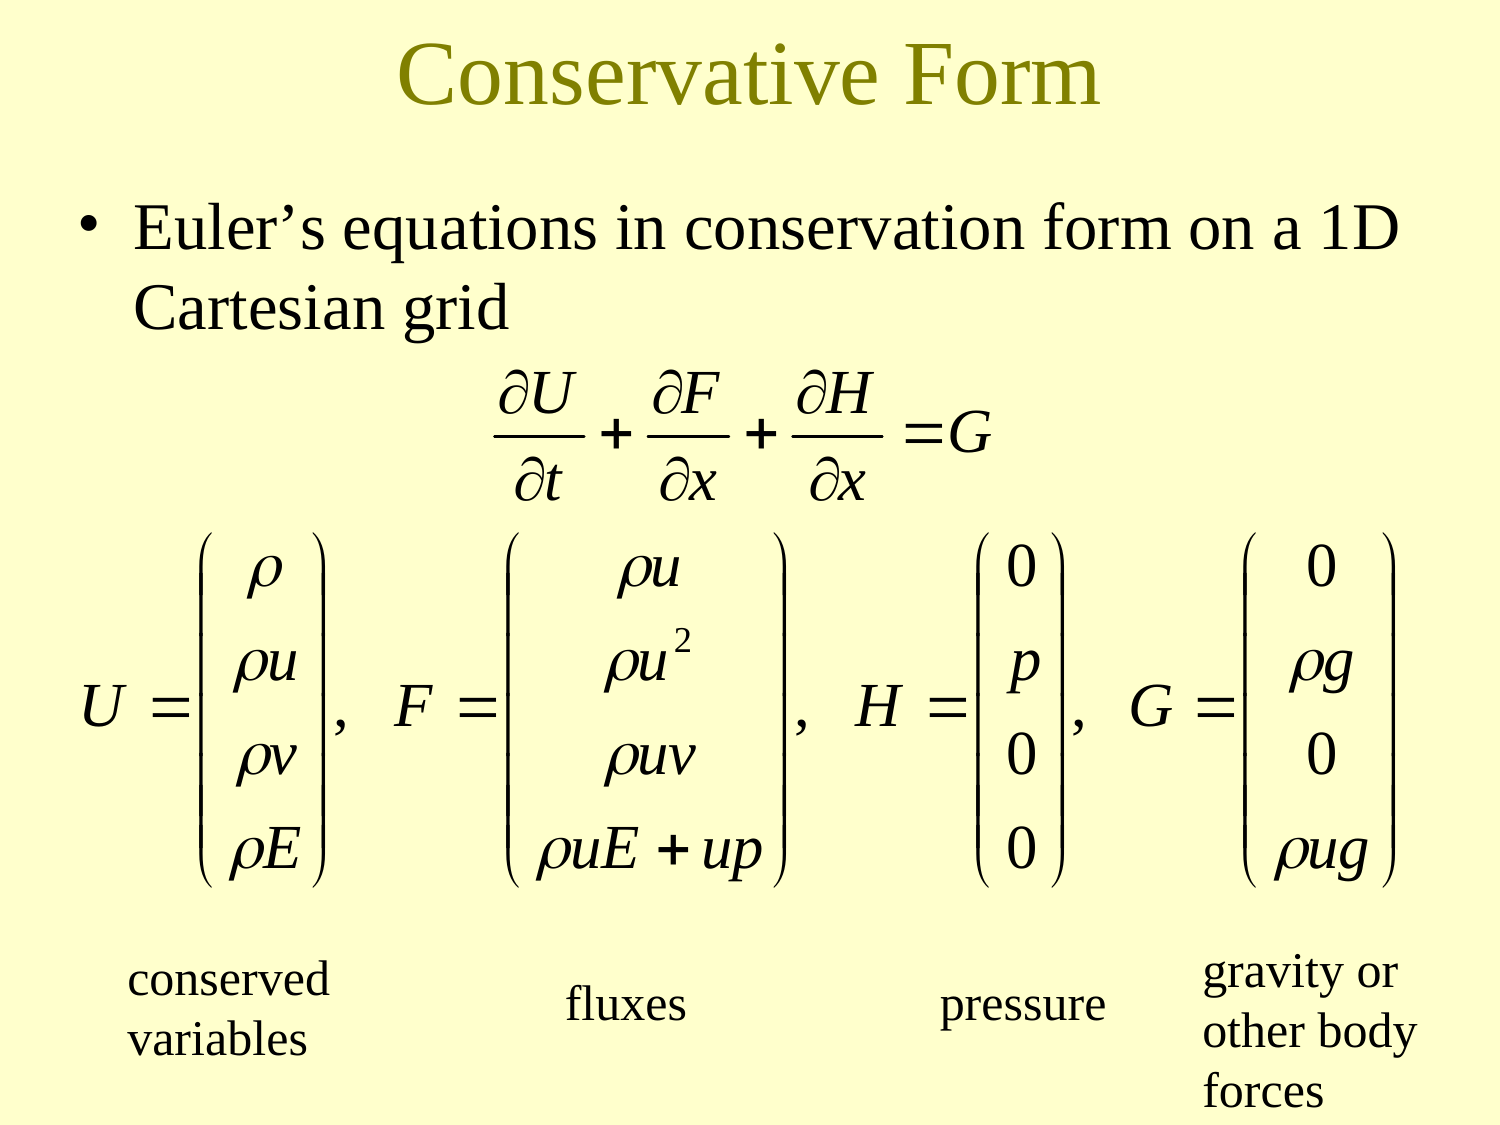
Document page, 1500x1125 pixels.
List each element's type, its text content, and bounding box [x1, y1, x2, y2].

chart [75, 350, 1413, 904]
text_box pressure [925, 962, 1122, 1038]
text_box fluxes [550, 962, 703, 1038]
title Conservative Form [112, 0, 1388, 125]
text_box conserved variables [112, 937, 346, 1073]
list Euler’s equations in conservation form on a 1D Cartesian grid [62, 174, 1426, 1050]
text_box gravity or other body forces [1187, 930, 1446, 1125]
